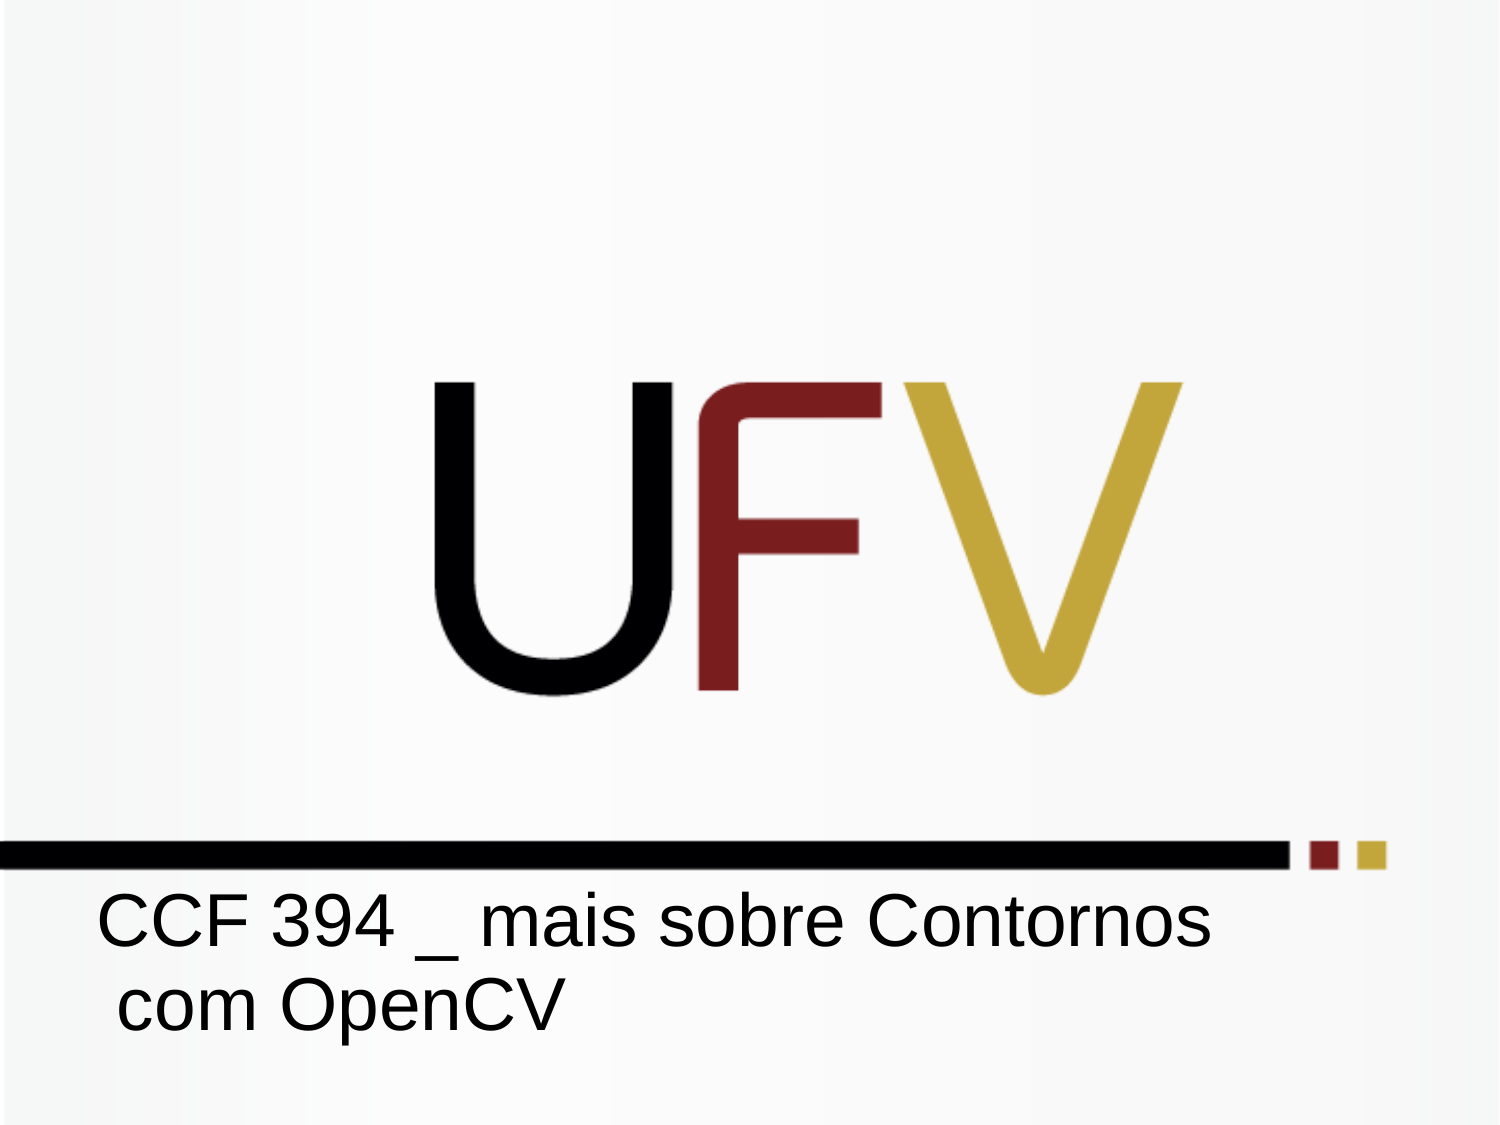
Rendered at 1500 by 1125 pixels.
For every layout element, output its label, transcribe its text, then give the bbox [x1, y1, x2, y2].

text_box CCF 394 _ mais sobre Contornos com OpenCV [81, 871, 1229, 1055]
picture [0, 0, 1500, 1125]
